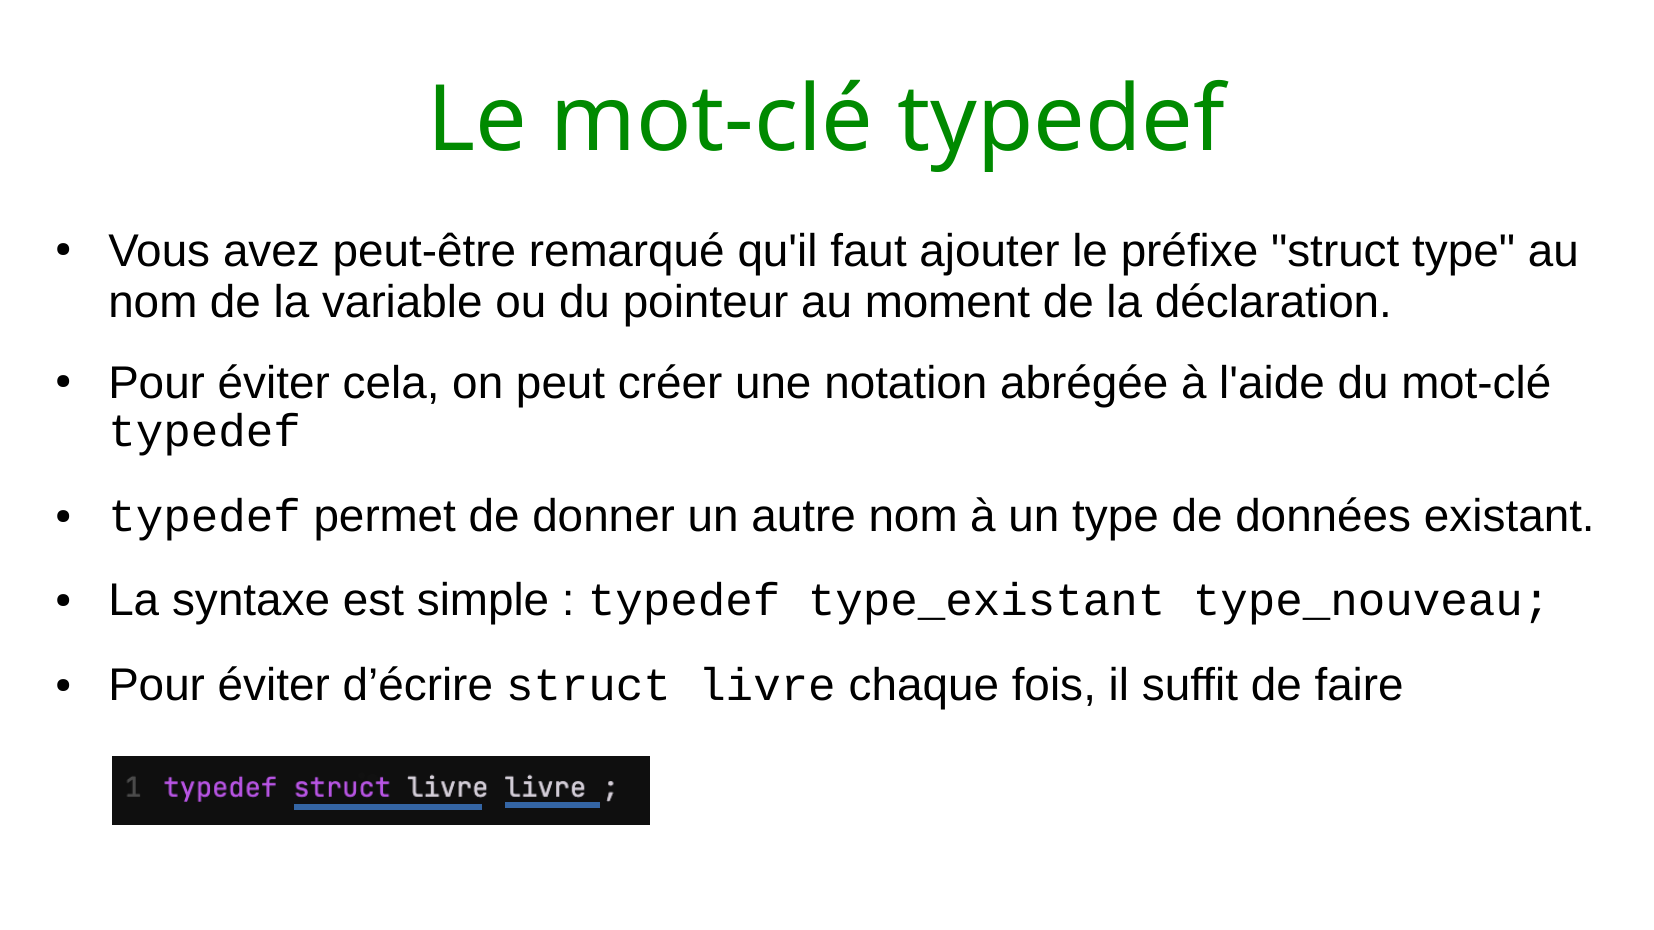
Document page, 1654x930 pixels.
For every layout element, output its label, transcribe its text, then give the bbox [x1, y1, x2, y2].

picture [112, 756, 650, 826]
list Vous avez peut-être remarqué qu'il faut ajouter le préfixe "struct type" au nom de la variable ou du pointeur au moment de la déclaration. Pour éviter cela, on peut créer une notation abrégée à l'aide du mot-clé typedef typedef permet de donner un autre nom à un type de données existant. La syntaxe est simple : typedef type_existant type_nouveau; Pour éviter d’écrire struct livre chaque fois, il suffit de faire [37, 225, 1613, 901]
title Le mot-clé typedef [82, 37, 1571, 193]
